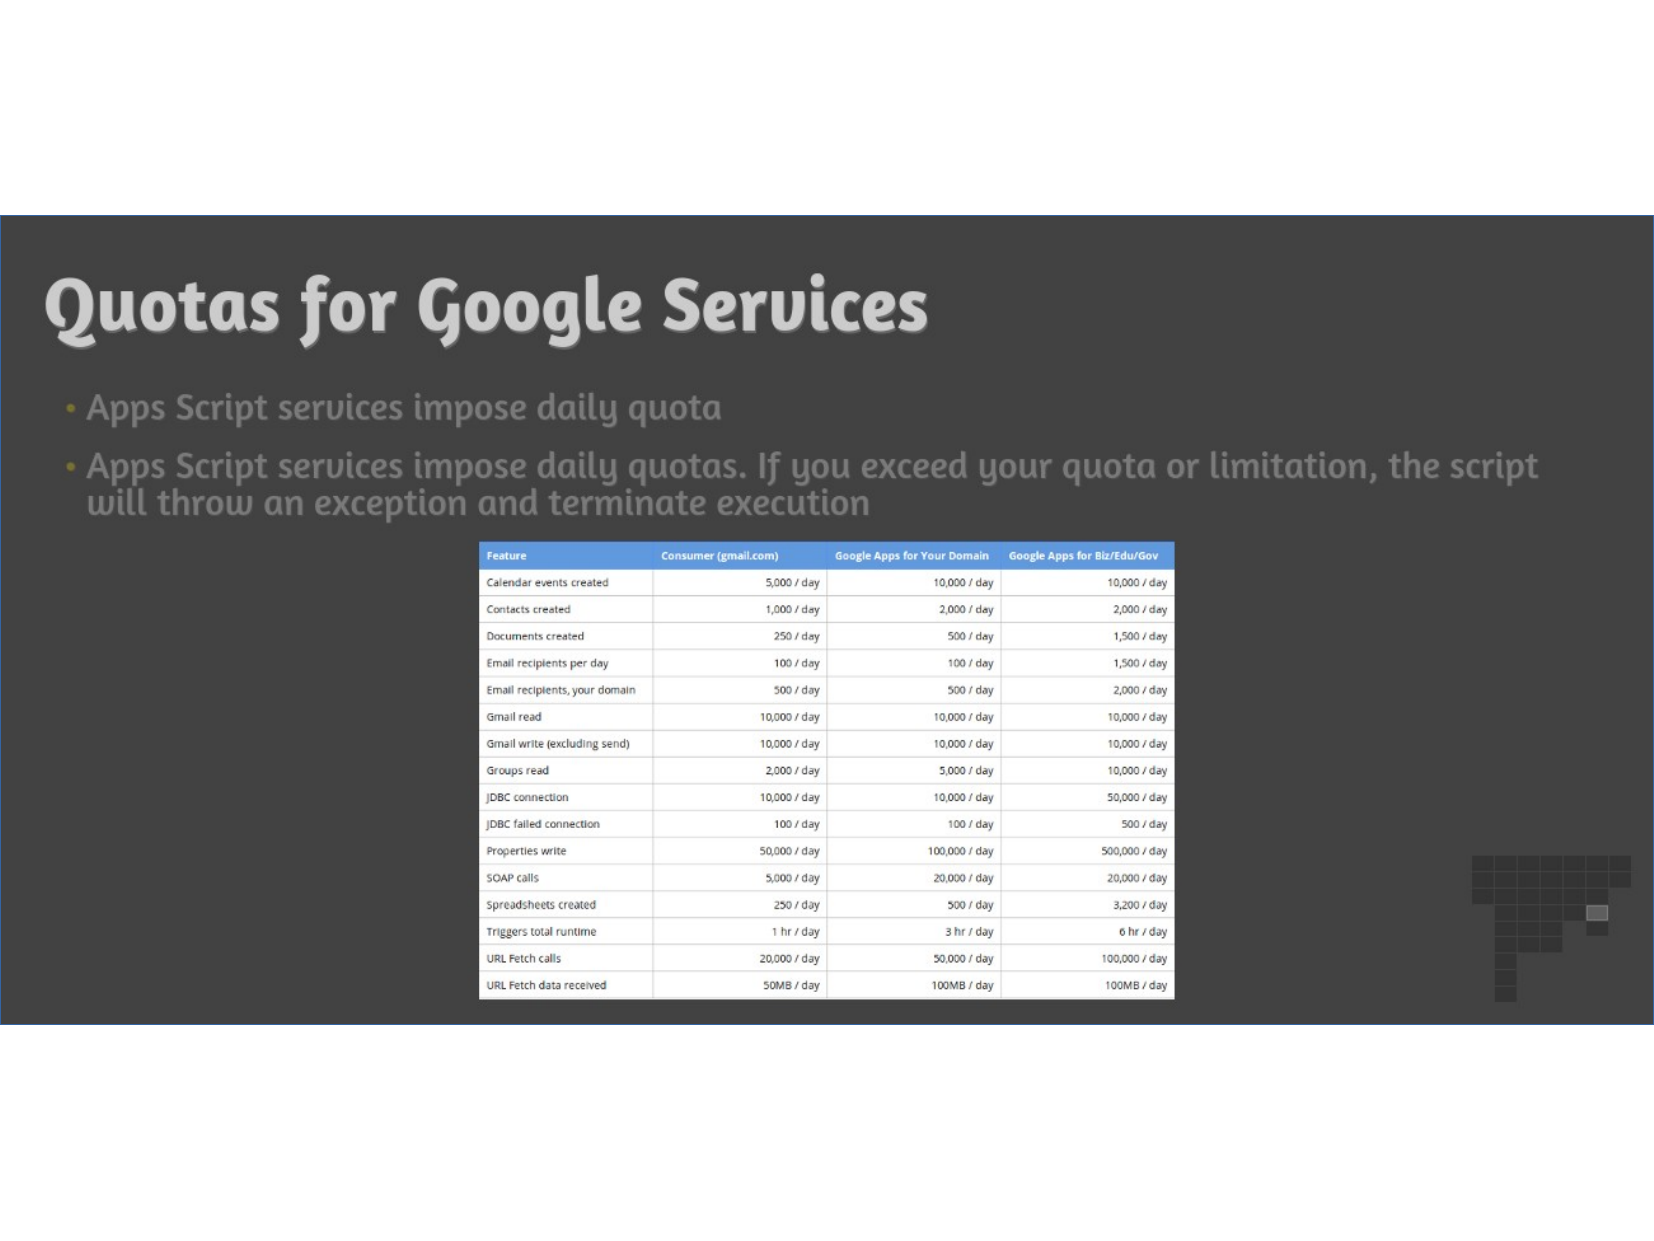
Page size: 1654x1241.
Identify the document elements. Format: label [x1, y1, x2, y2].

picture [0, 215, 1654, 1025]
